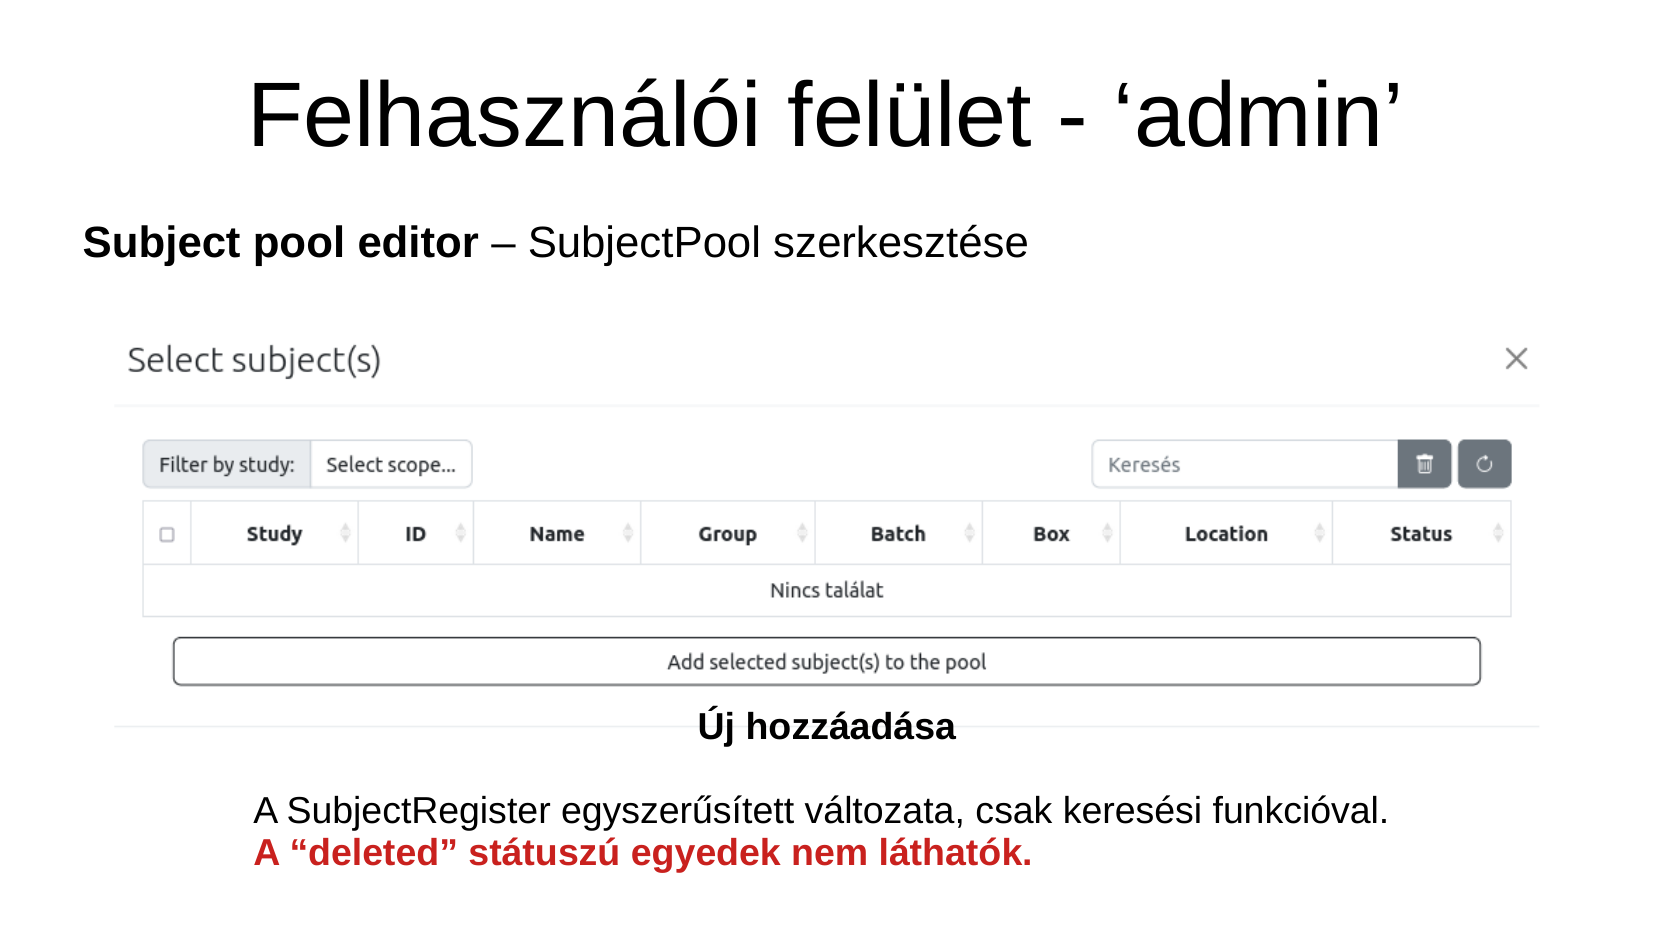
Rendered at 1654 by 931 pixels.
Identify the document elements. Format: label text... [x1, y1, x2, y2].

picture [114, 318, 1540, 757]
title Felhasználói felület - ‘admin’ [82, 37, 1571, 193]
list Subject pool editor – SubjectPool szerkesztése [82, 217, 1571, 301]
